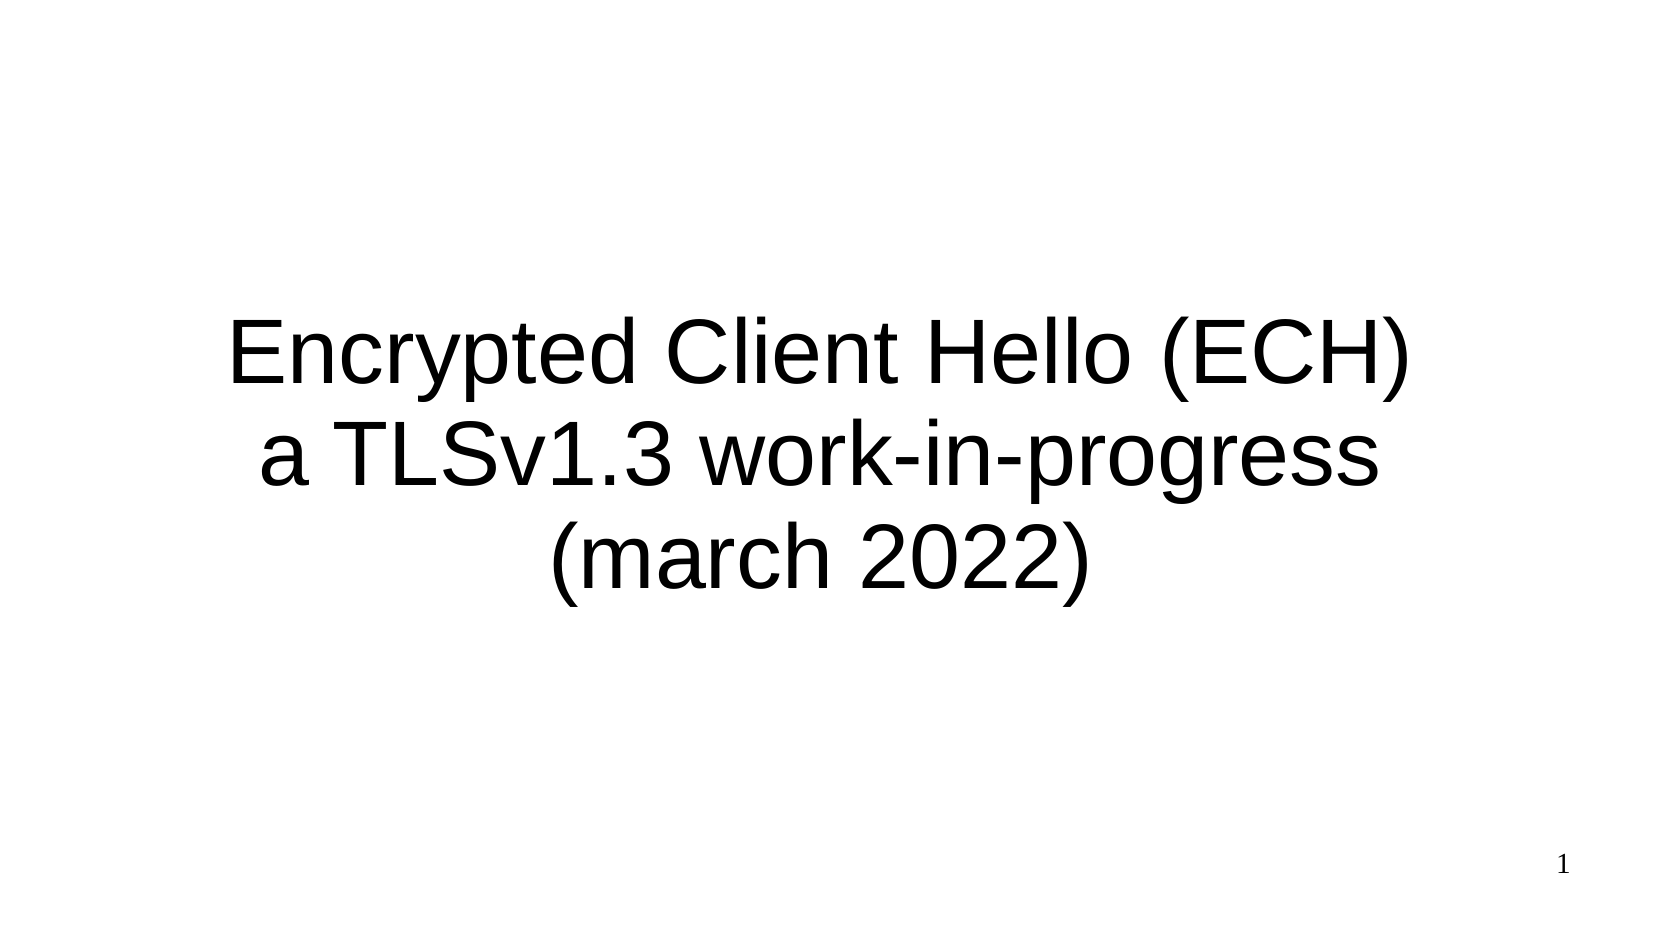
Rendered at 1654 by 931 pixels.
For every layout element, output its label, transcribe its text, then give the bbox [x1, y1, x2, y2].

title Encrypted Client Hello (ECH) a TLSv1.3 work-in-progress (march 2022) [76, 300, 1565, 608]
